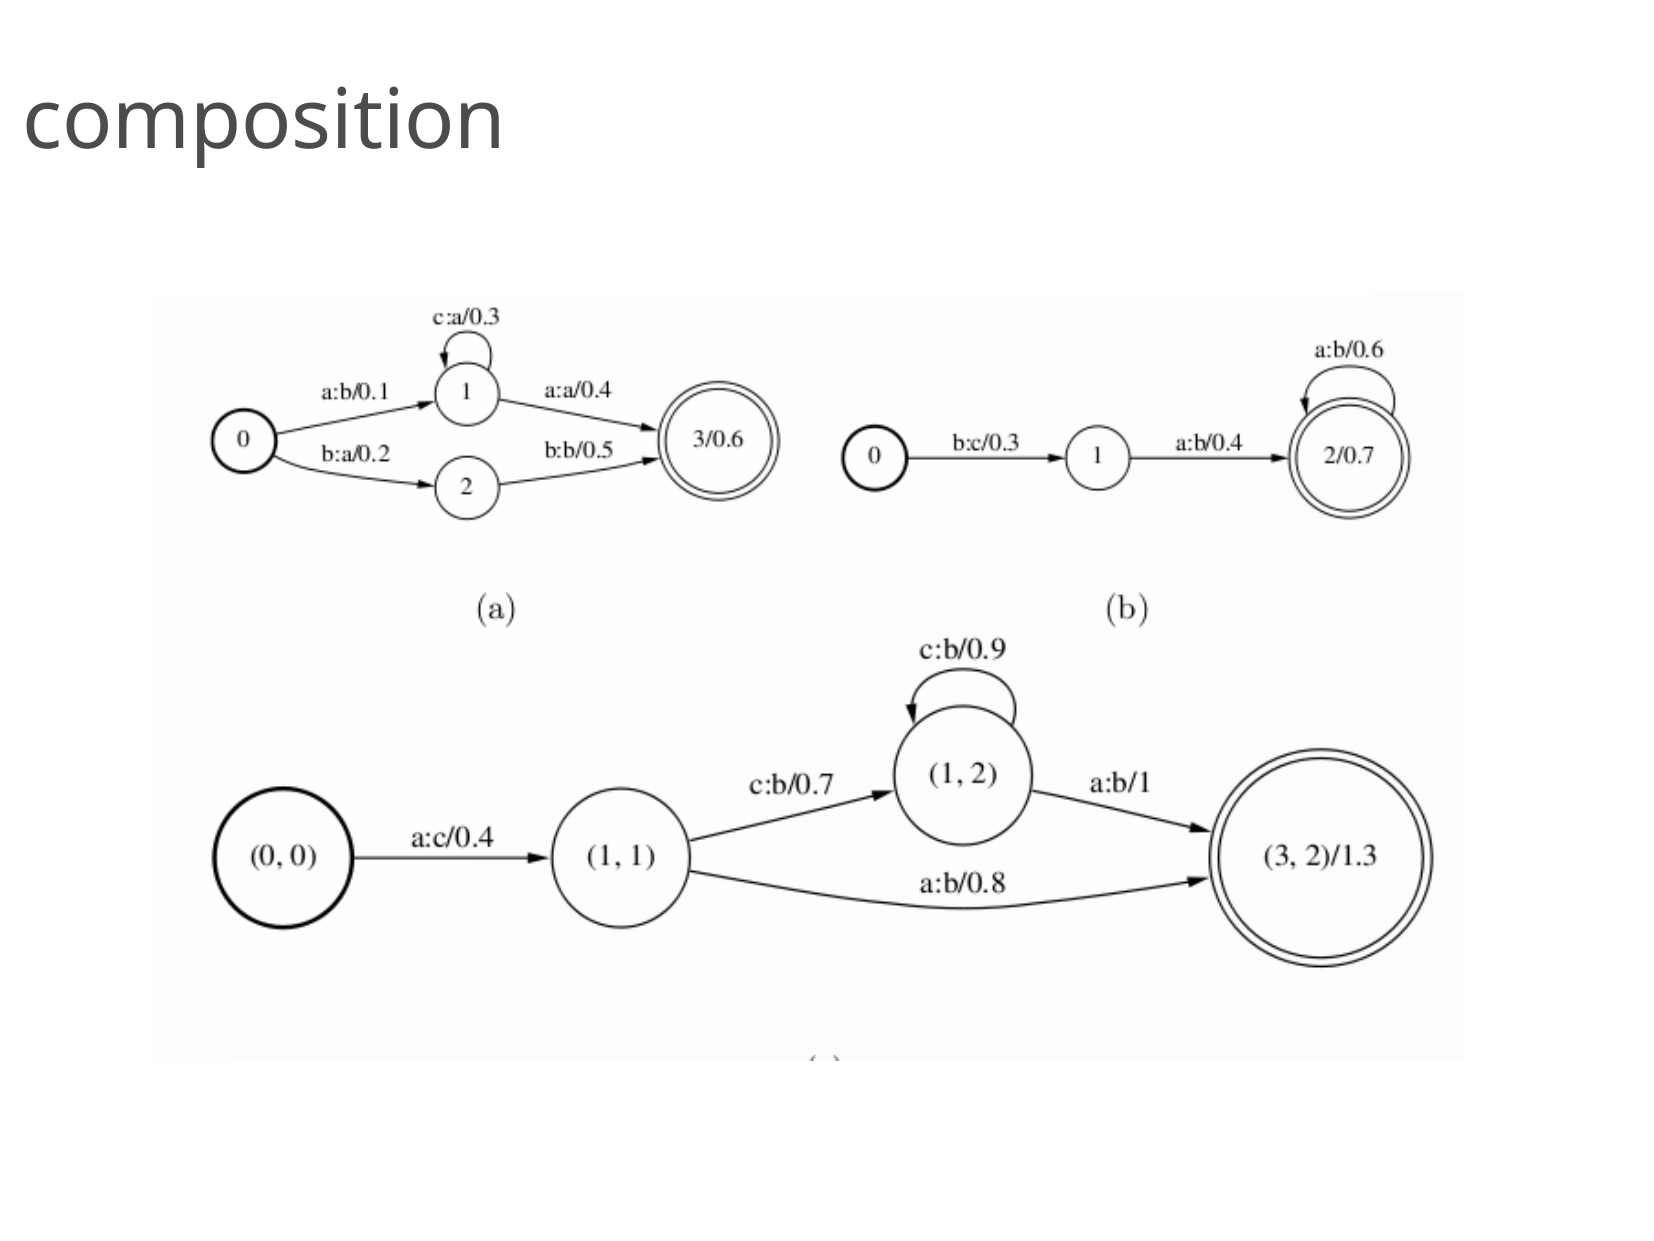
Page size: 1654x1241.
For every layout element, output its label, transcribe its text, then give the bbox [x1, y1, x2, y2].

picture [149, 293, 1464, 1062]
title composition [22, 19, 1654, 213]
